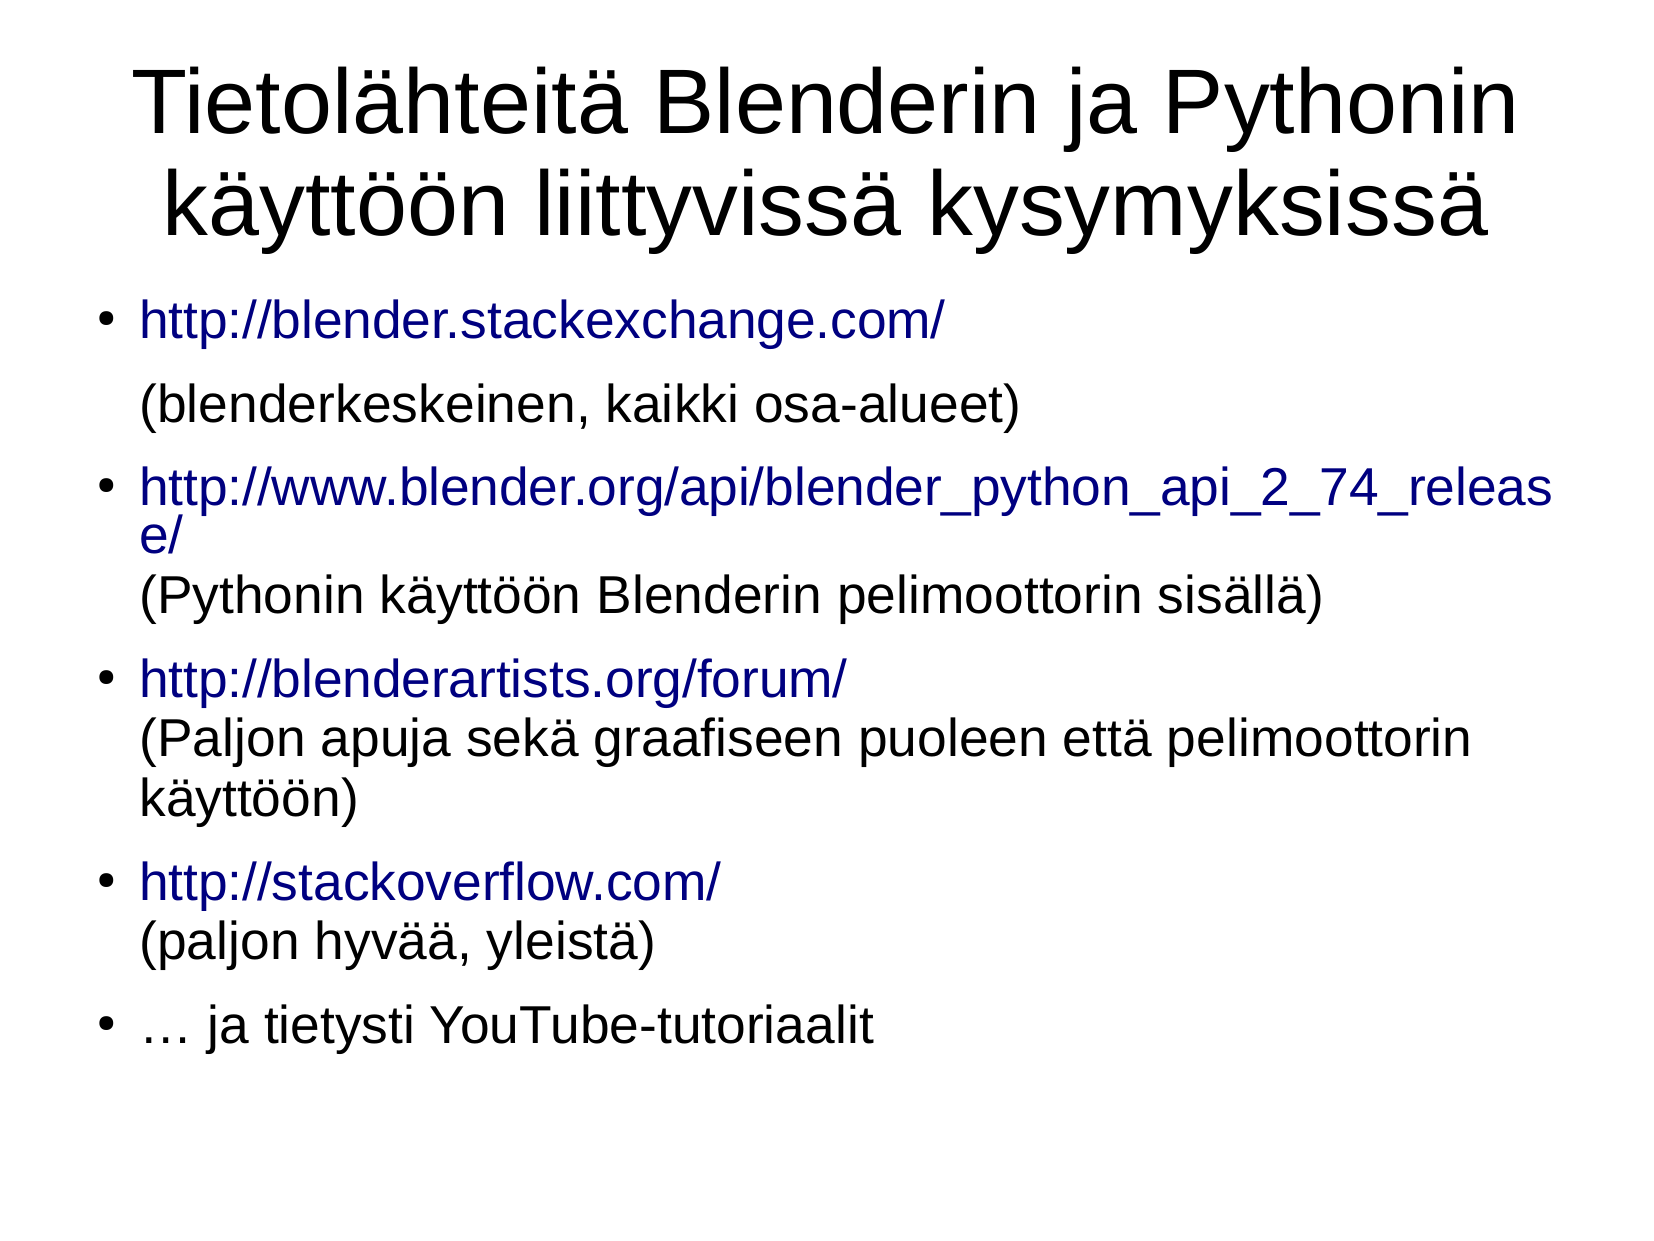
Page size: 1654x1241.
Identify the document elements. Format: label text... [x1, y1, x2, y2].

title Tietolähteitä Blenderin ja Pythonin käyttöön liittyvissä kysymyksissä [82, 49, 1571, 257]
list http://blender.stackexchange.com/ (blenderkeskeinen, kaikki osa-alueet) http://www.blender.org/api/blender_python_api_2_74_release/(Pythonin käyttöön Blenderin pelimoottorin sisällä) http://blenderartists.org/forum/ (Paljon apuja sekä graafiseen puoleen että pelimoottorin käyttöön) http://stackoverflow.com/ (paljon hyvää, yleistä) … ja tietysti YouTube-tutoriaalit [82, 290, 1571, 1010]
